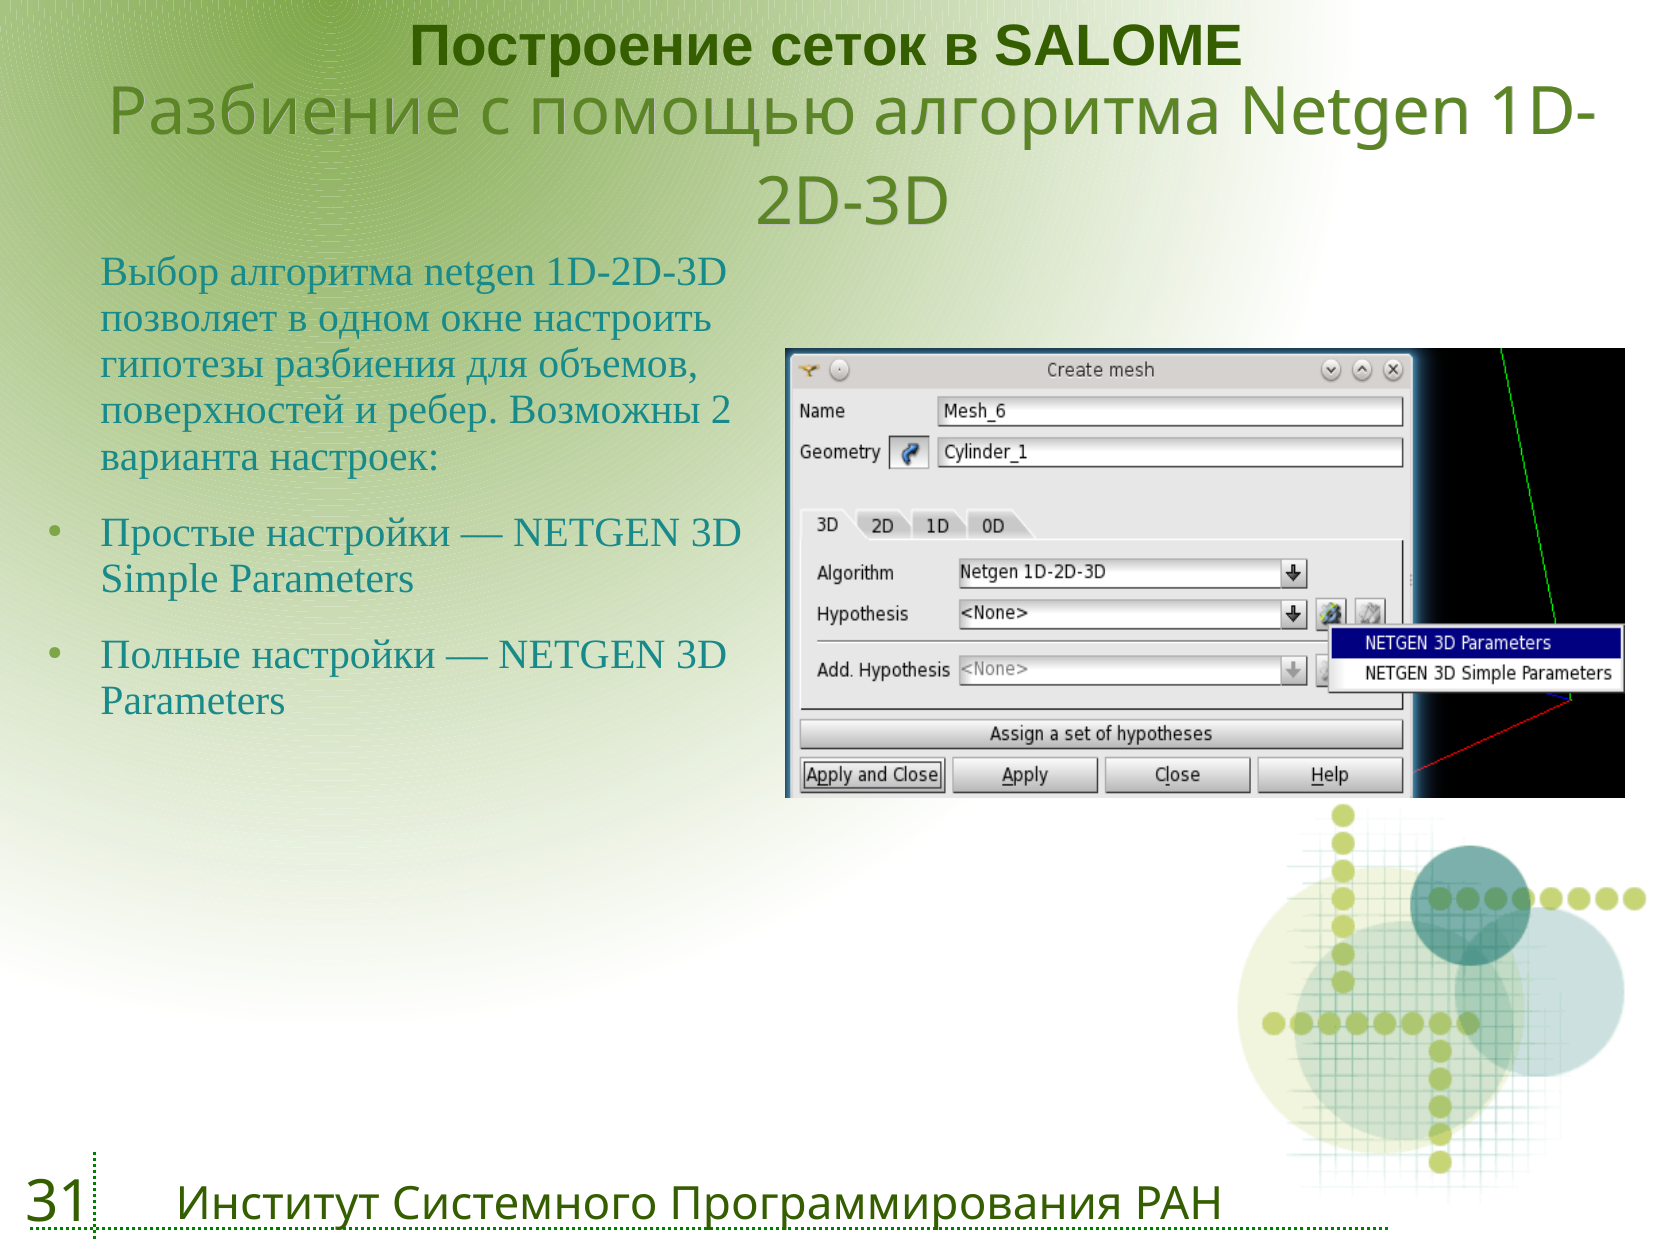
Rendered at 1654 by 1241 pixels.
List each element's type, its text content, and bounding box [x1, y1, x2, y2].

picture [785, 348, 1654, 1211]
list Выбор алгоритма netgen 1D-2D-3D позволяет в одном окне настроить гипотезы разбиения для объемов, поверхностей и ребер. Возможны 2 варианта настроек: Простые настройки — NETGEN 3D Simple Parameters Полные настройки — NETGEN 3D Parameters [29, 248, 768, 953]
title Разбиение с помощью алгоритма Netgen 1D-2D-3D [82, 71, 1625, 236]
